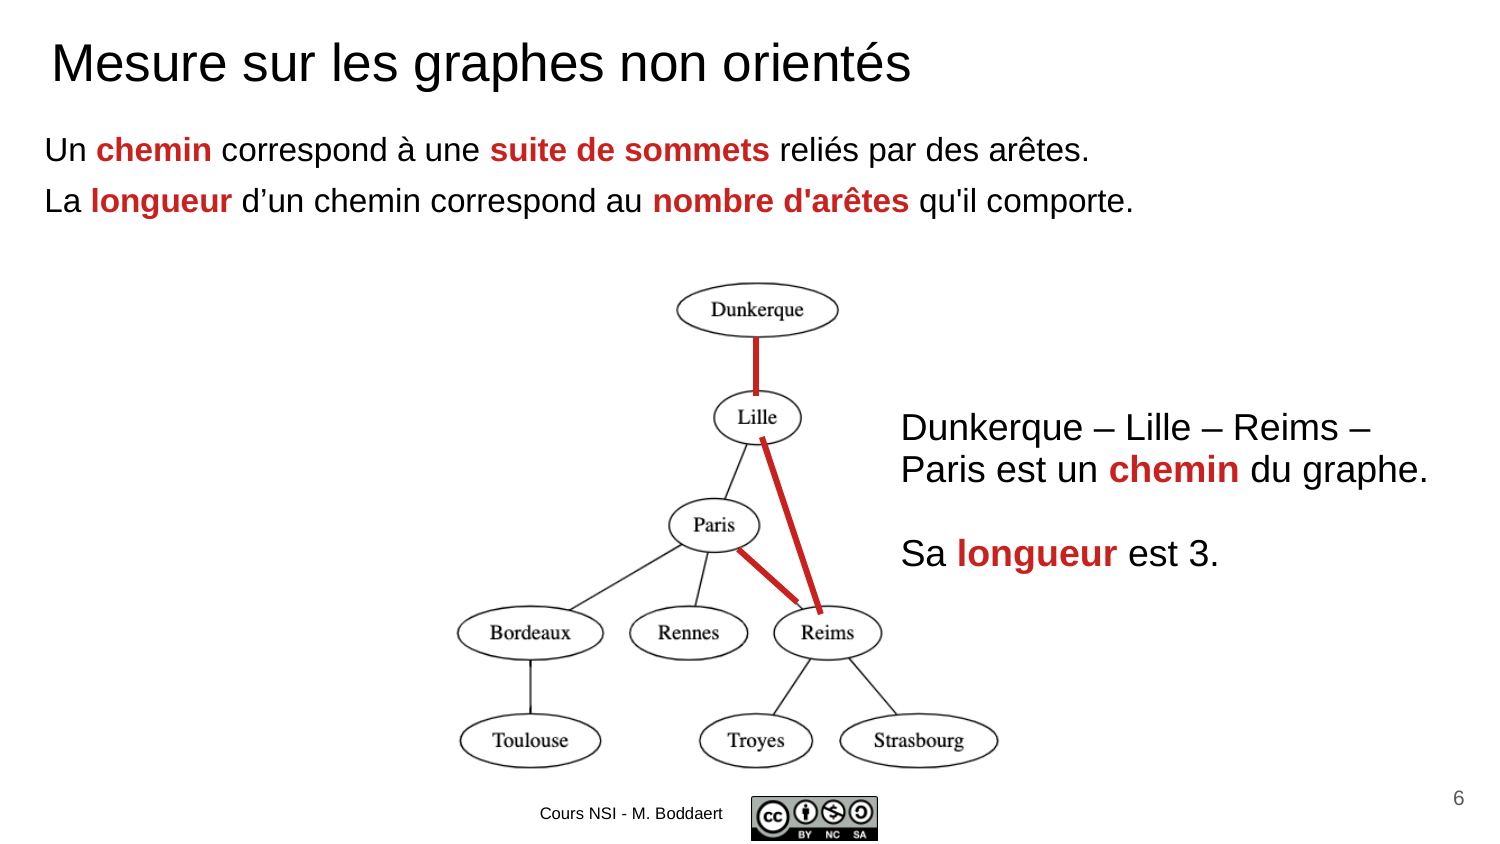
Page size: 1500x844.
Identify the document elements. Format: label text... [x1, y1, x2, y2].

picture [452, 277, 1004, 774]
text_box Un chemin correspond à une suite de sommets reliés par des arêtes. La longueur d’un chemin correspond au nombre d'arêtes qu'il comporte. [29, 120, 1477, 237]
title Mesure sur les graphes non orientés [51, 13, 1449, 108]
picture [751, 796, 878, 841]
text_box Dunkerque – Lille – Reims – Paris est un chemin du graphe. Sa longueur est 3. [885, 399, 1477, 589]
slide_number <numéro> [1389, 764, 1480, 830]
